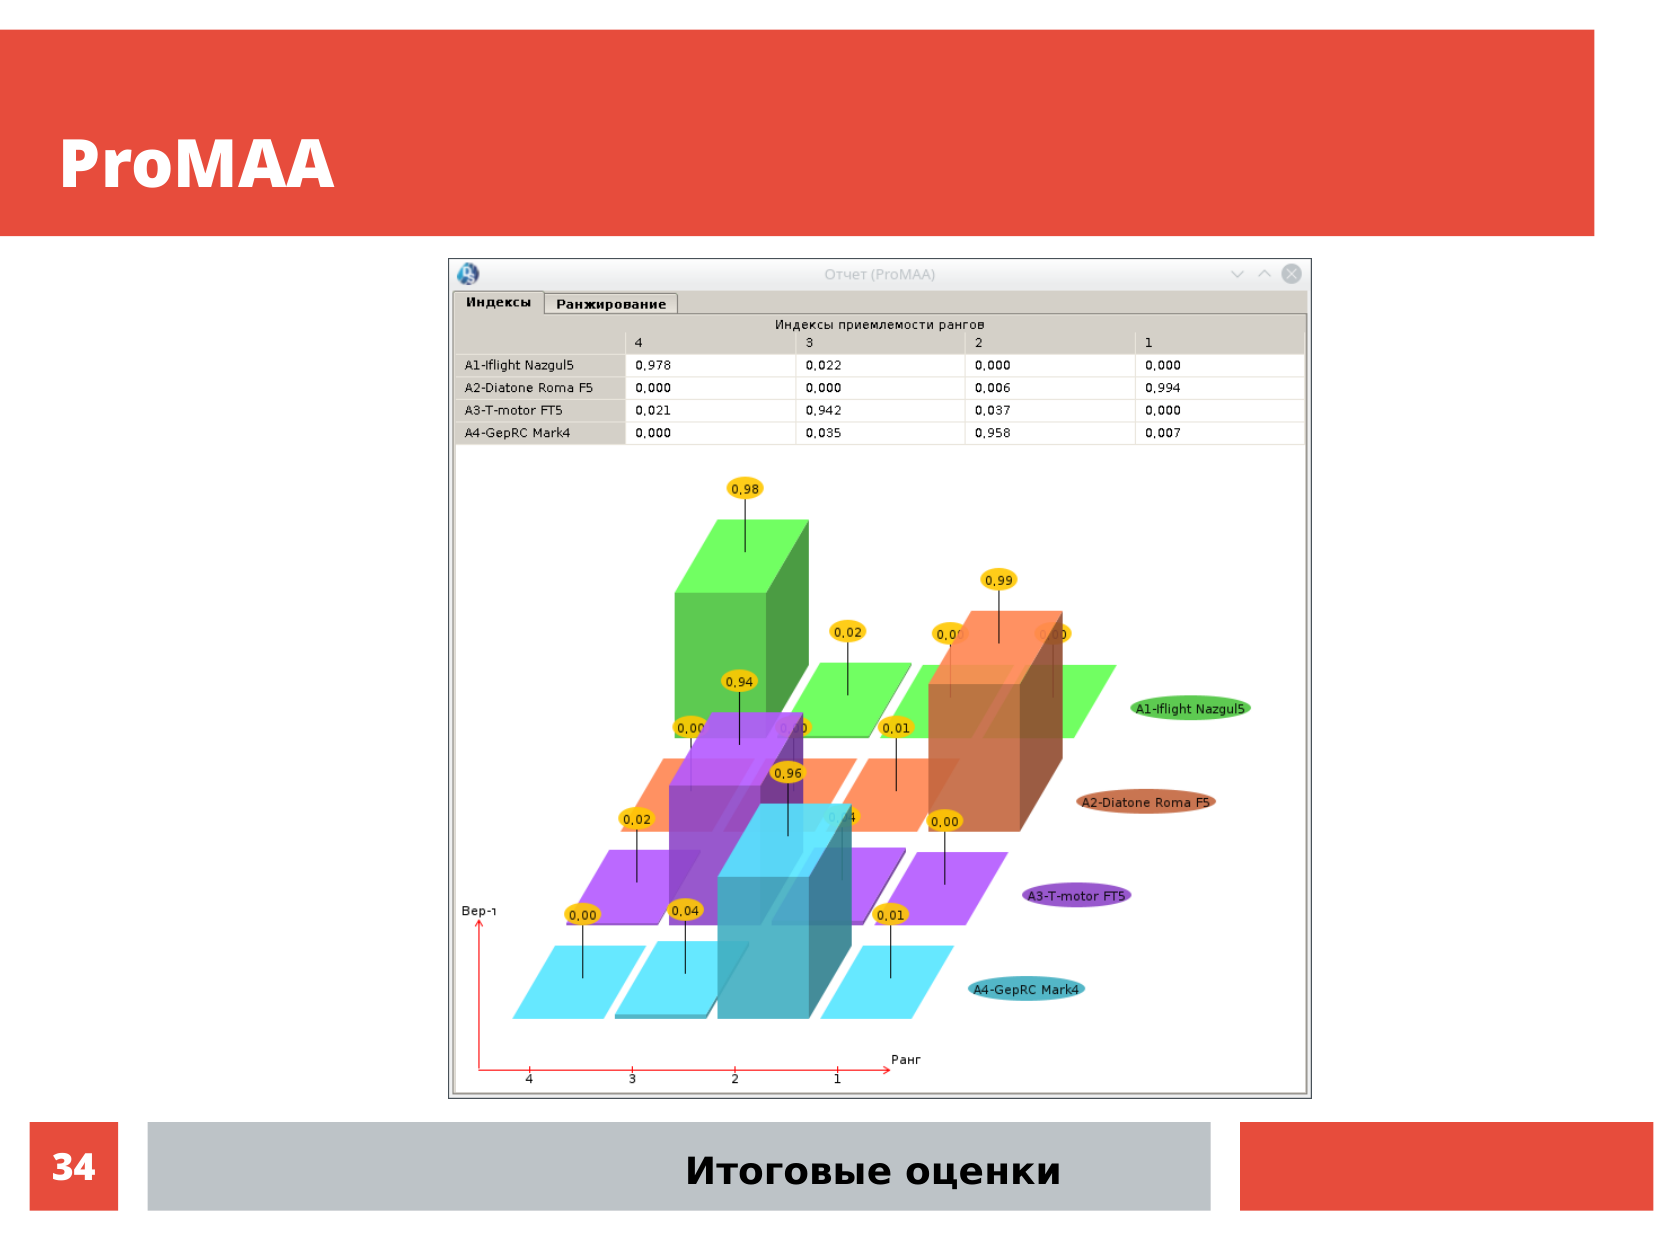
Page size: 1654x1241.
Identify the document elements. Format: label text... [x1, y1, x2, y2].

title Итоговые оценки [685, 1133, 1453, 1193]
title ProMAA [59, 59, 1595, 207]
picture [448, 258, 1312, 1099]
